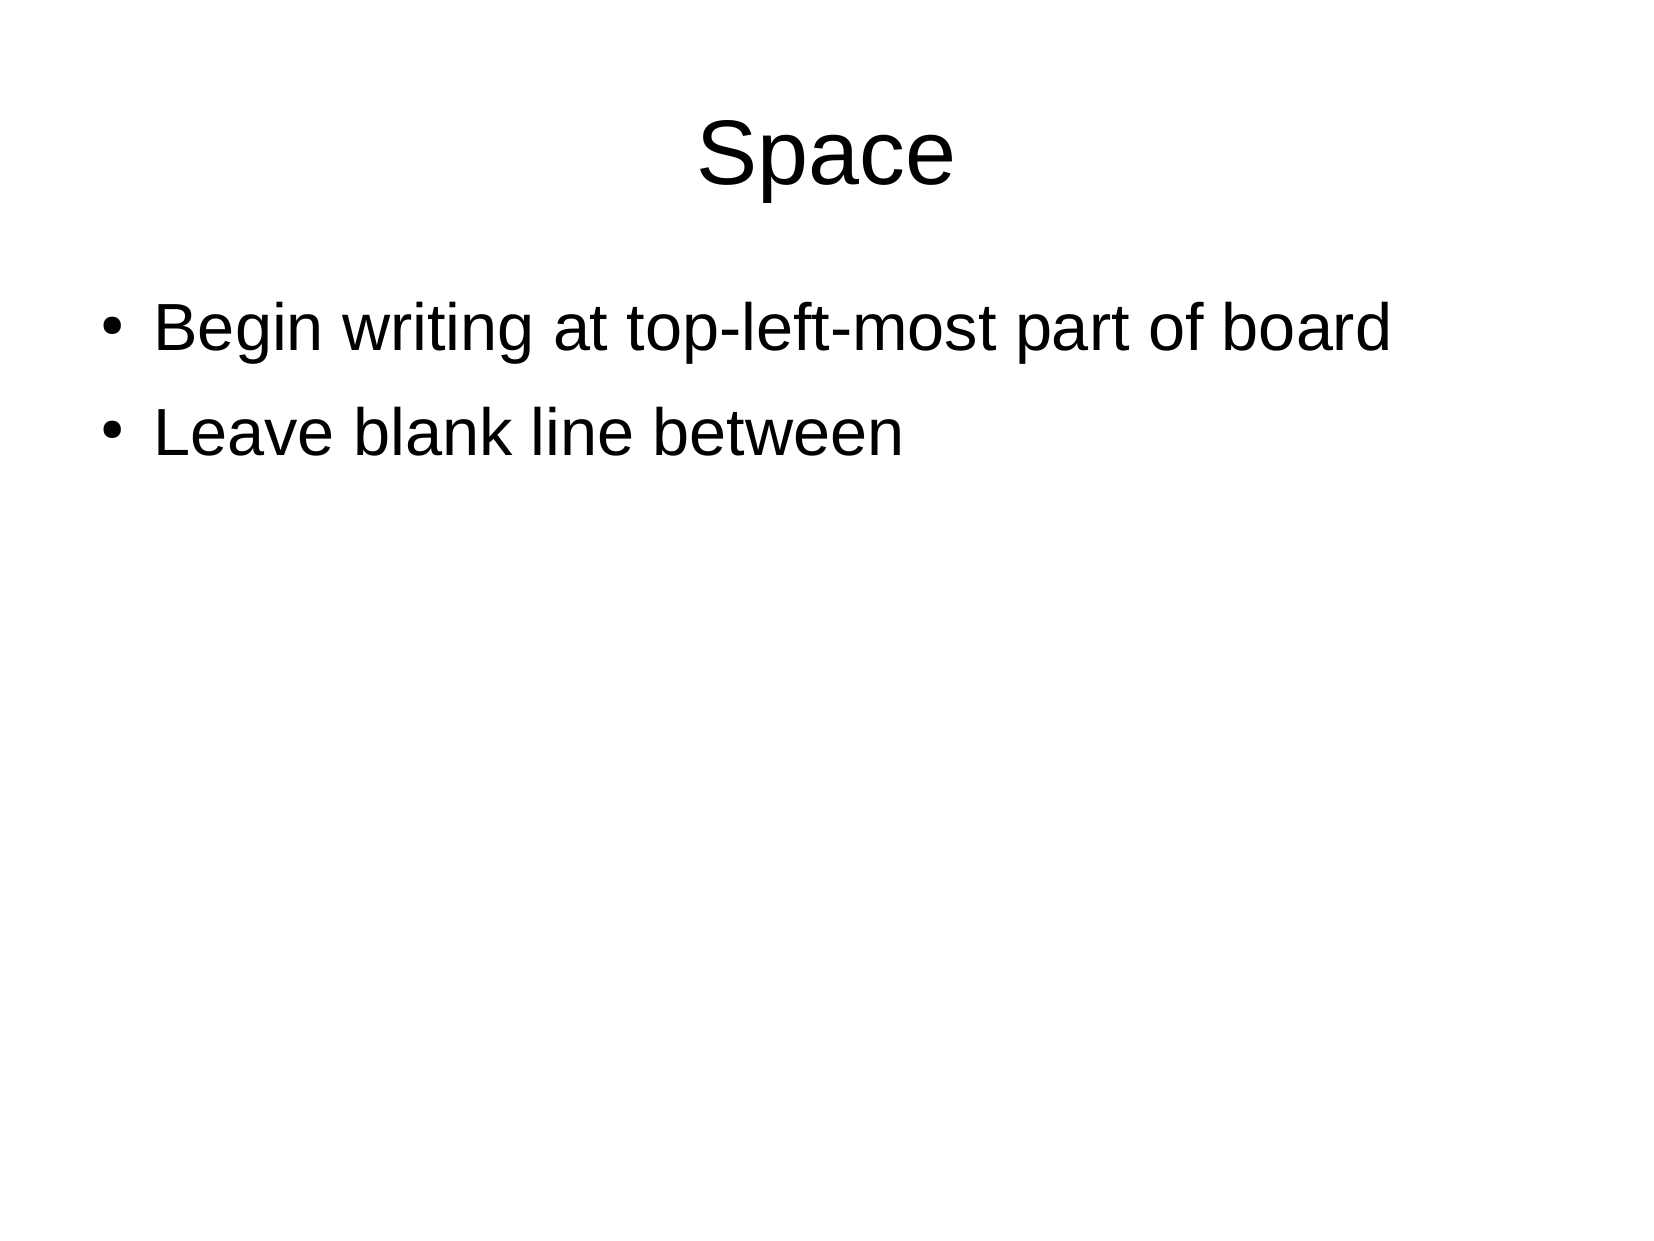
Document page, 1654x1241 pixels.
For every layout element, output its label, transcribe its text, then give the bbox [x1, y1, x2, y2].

title Space [82, 49, 1571, 257]
list Begin writing at top-left-most part of board Leave blank line between [82, 290, 1571, 1010]
